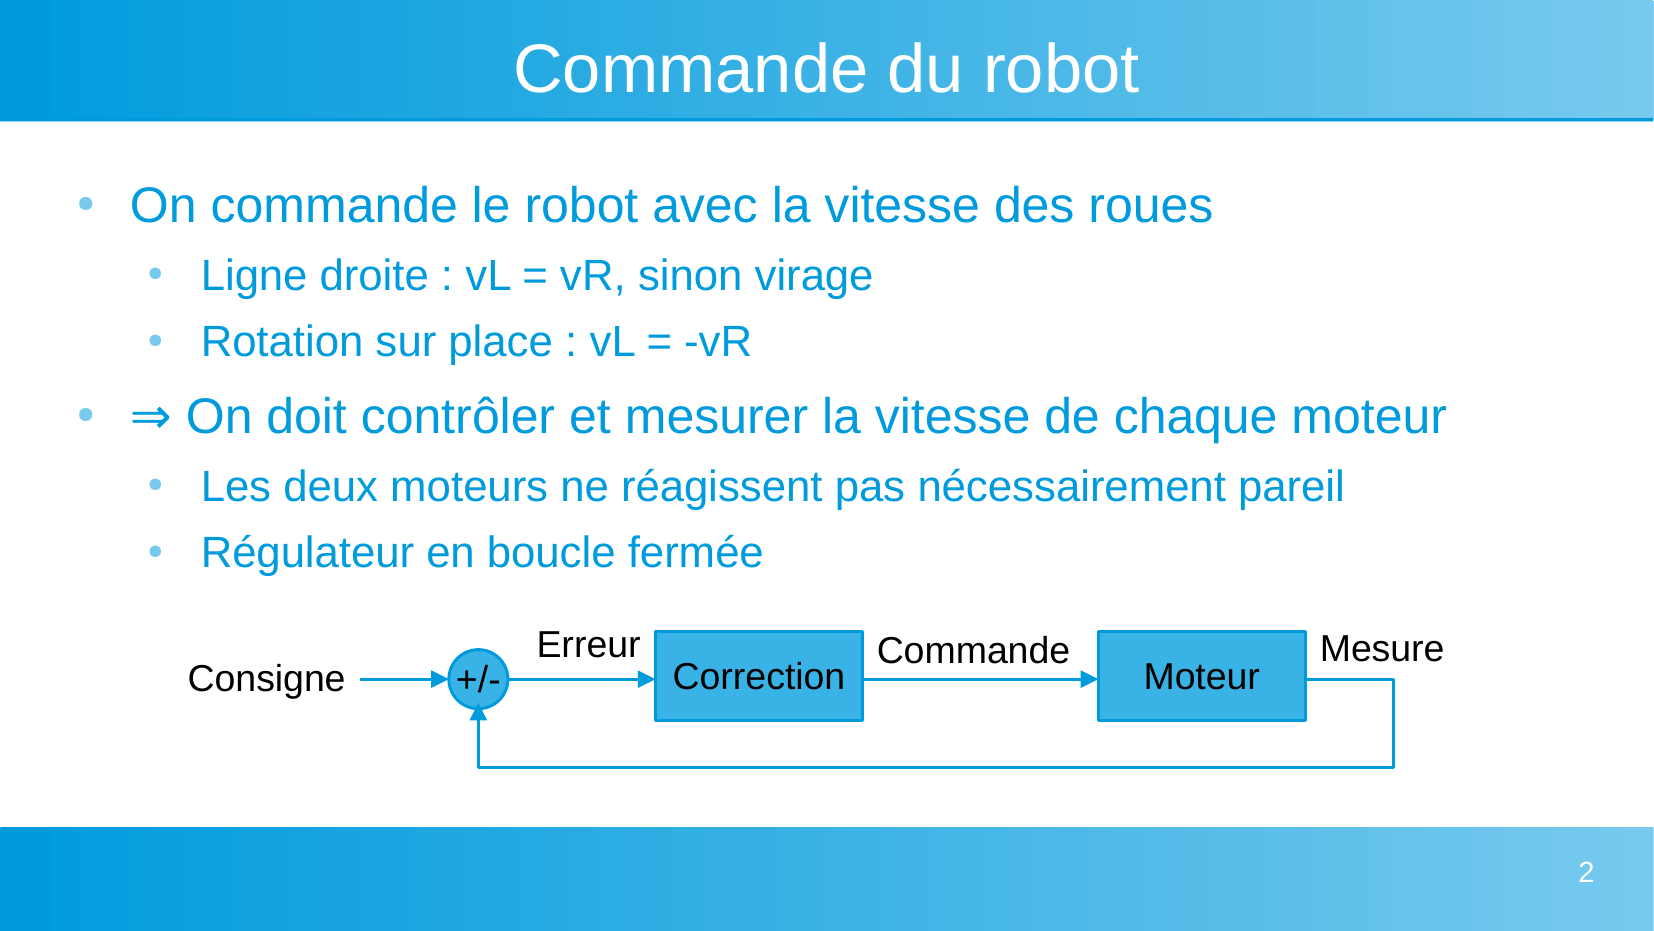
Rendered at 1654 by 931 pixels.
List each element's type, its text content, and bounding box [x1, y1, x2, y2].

text_box Consigne [172, 649, 361, 707]
text_box Commande [862, 622, 1086, 680]
text_box +/- [448, 649, 508, 709]
list On commande le robot avec la vitesse des roues Ligne droite : vL = vR, sinon virage Rotation sur place : vL = -vR ⇒ On doit contrôler et mesurer la vitesse de chaque moteur Les deux moteurs ne réagissent pas nécessairement pareil Régulateur en boucle fermée [59, 177, 1595, 591]
text_box Mesure [1305, 620, 1460, 677]
text_box Erreur [521, 616, 656, 674]
text_box Correction [655, 631, 863, 721]
title Commande du robot [59, 29, 1595, 108]
text_box Moteur [1098, 631, 1306, 721]
